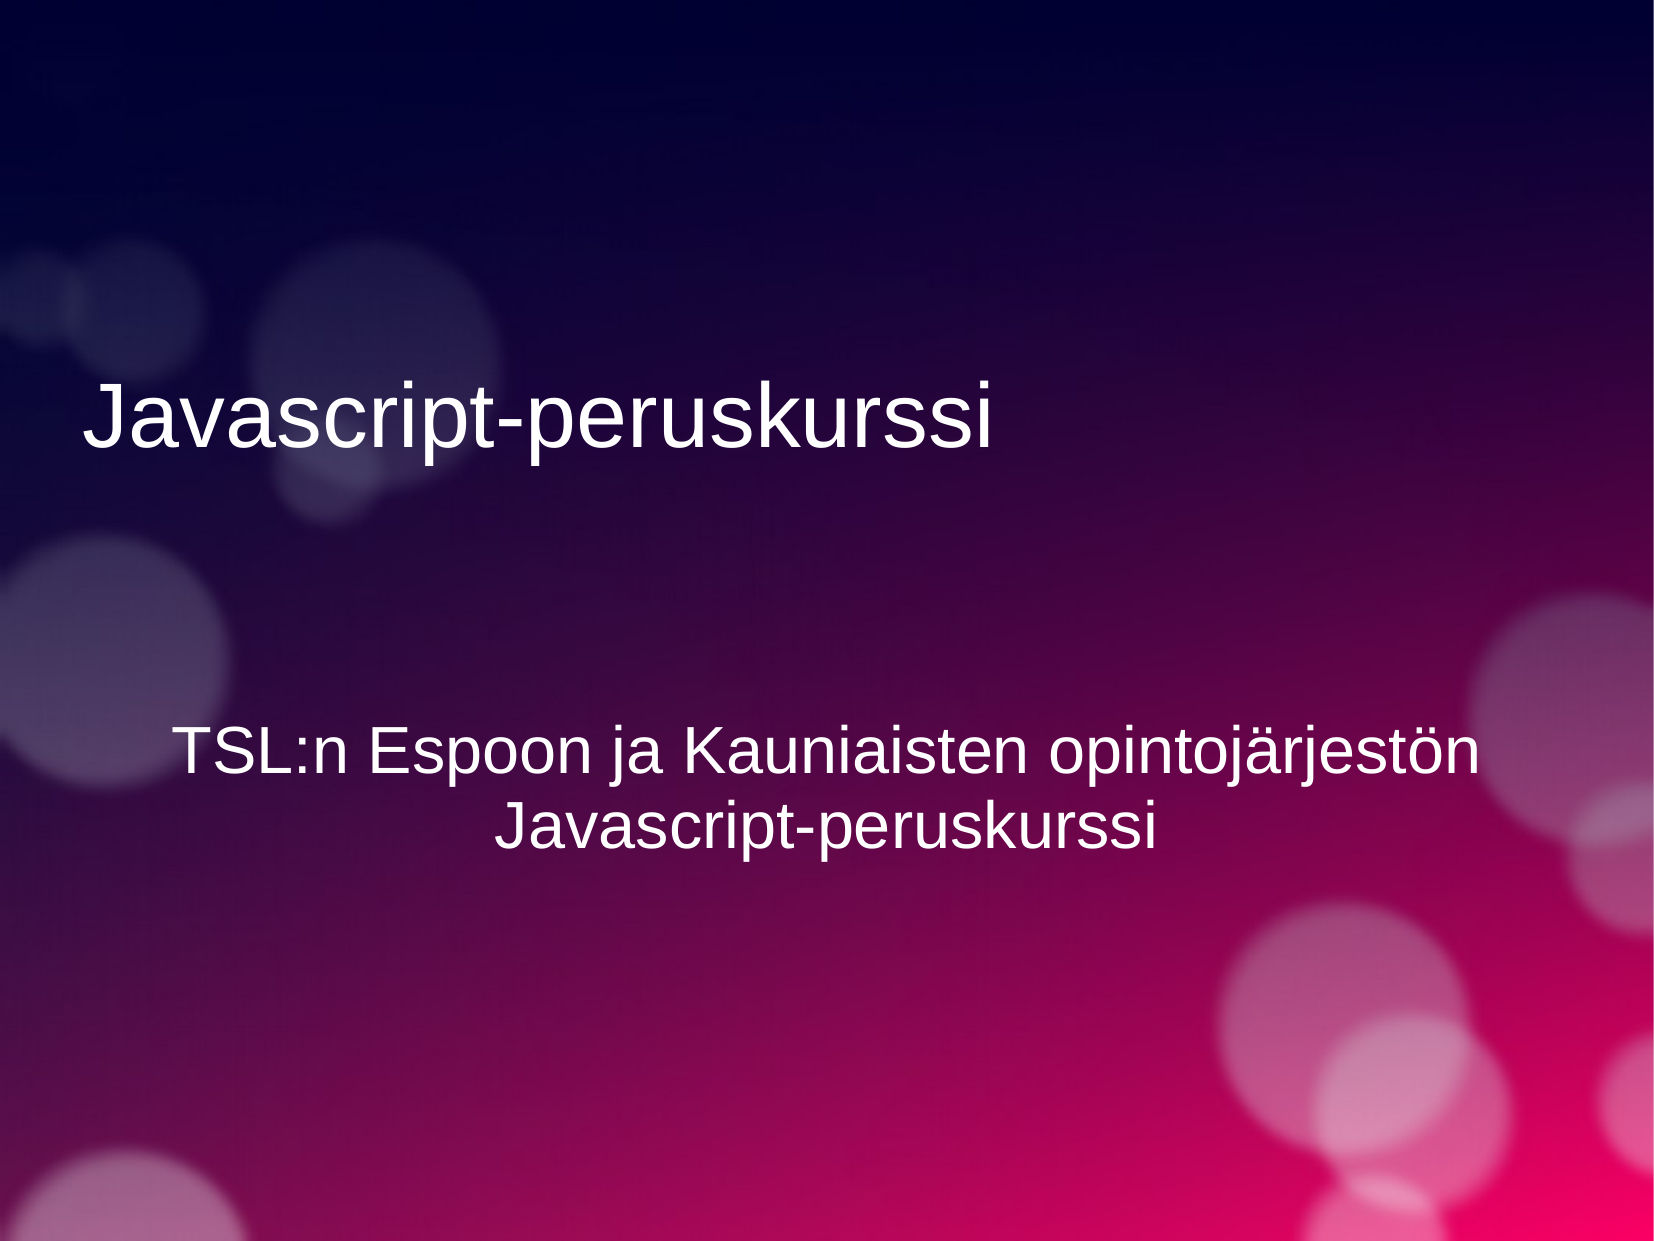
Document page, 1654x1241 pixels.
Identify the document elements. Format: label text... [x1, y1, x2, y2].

picture [0, 0, 1654, 1241]
subtitle TSL:n Espoon ja Kauniaisten opintojärjestön Javascript-peruskurssi [82, 566, 1571, 1010]
title Javascript-peruskurssi [82, 312, 1571, 520]
